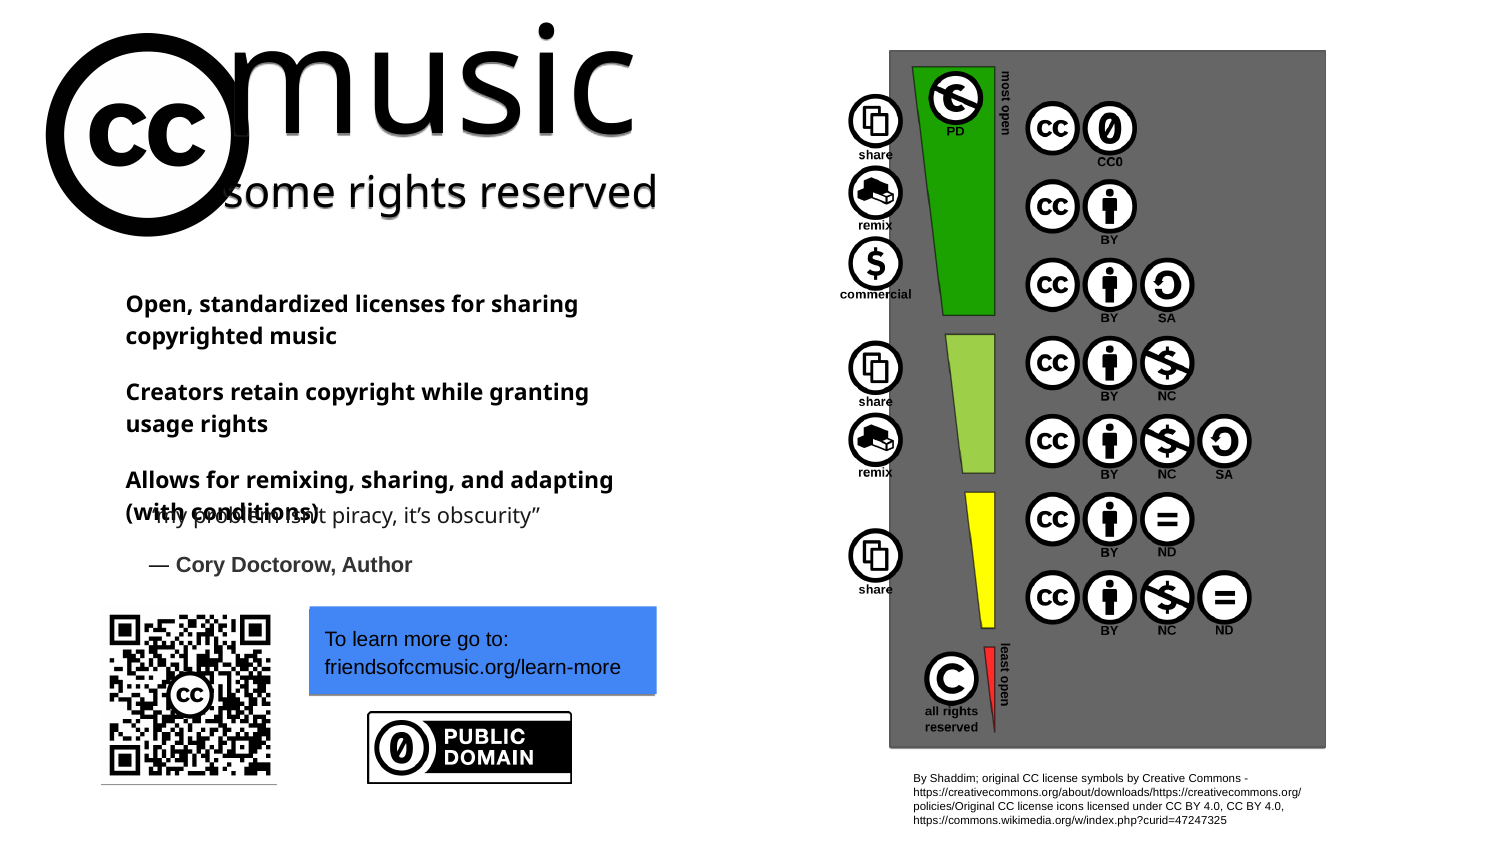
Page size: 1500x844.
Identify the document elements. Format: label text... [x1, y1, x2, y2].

text_box music some rights reserved [207, 0, 822, 178]
picture [834, 60, 1254, 738]
text_box By Shaddim; original CC license symbols by Creative Commons - https://creativecommons.org/about/downloads/https://creativecommons.org/policies/Original CC license icons licensed under CC BY 4.0, CC BY 4.0, https://commons.wikimedia.org/w/index.php?curid=47247325 [898, 756, 1330, 842]
text_box To learn more go to: friendsofccmusic.org/learn-more [309, 606, 657, 694]
text_box Open, standardized licenses for sharing copyrighted music Creators retain copyright while granting usage rights Allows for remixing, sharing, and adapting (with conditions) [110, 270, 666, 494]
picture [101, 606, 279, 784]
picture [367, 711, 572, 784]
picture [45, 33, 250, 238]
text_box “my problem isn’t piracy, it’s obscurity” ― Cory Doctorow, Author [133, 473, 626, 593]
text_box [890, 50, 1326, 747]
